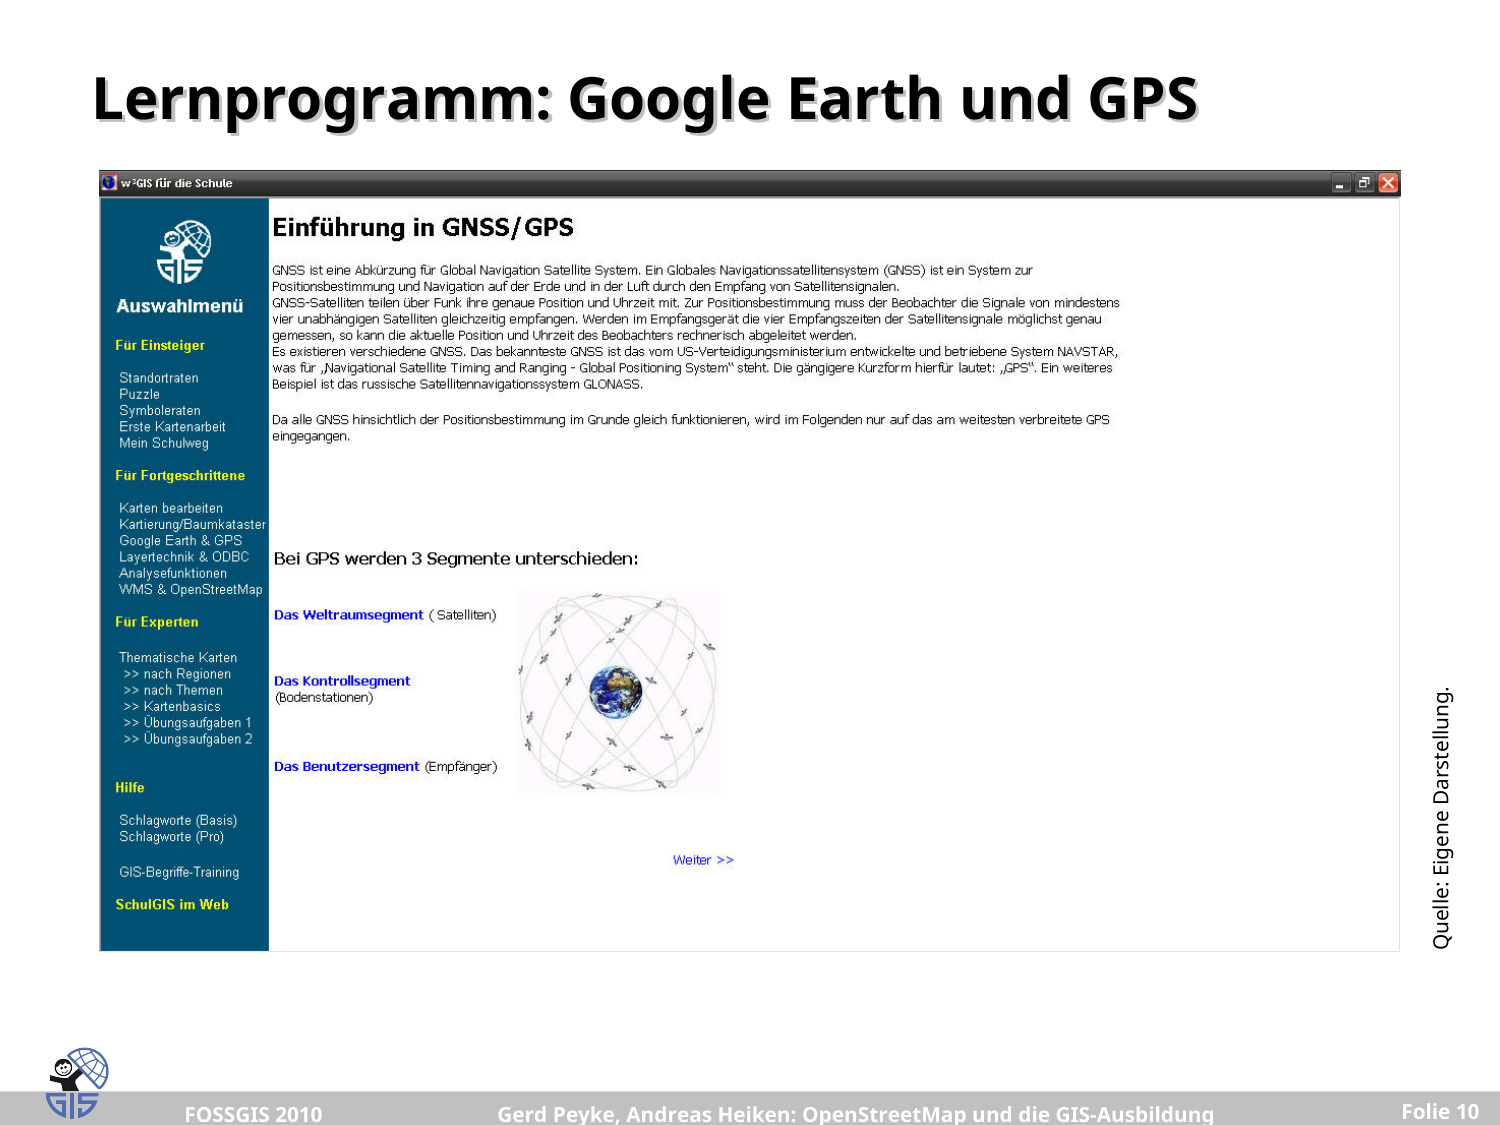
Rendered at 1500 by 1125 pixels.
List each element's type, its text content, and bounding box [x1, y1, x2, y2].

picture [99, 170, 1401, 953]
picture [44, 1047, 110, 1120]
text_box Quelle: Eigene Darstellung. [1419, 652, 1461, 966]
title Lernprogramm: Google Earth und GPS [76, 45, 1331, 149]
